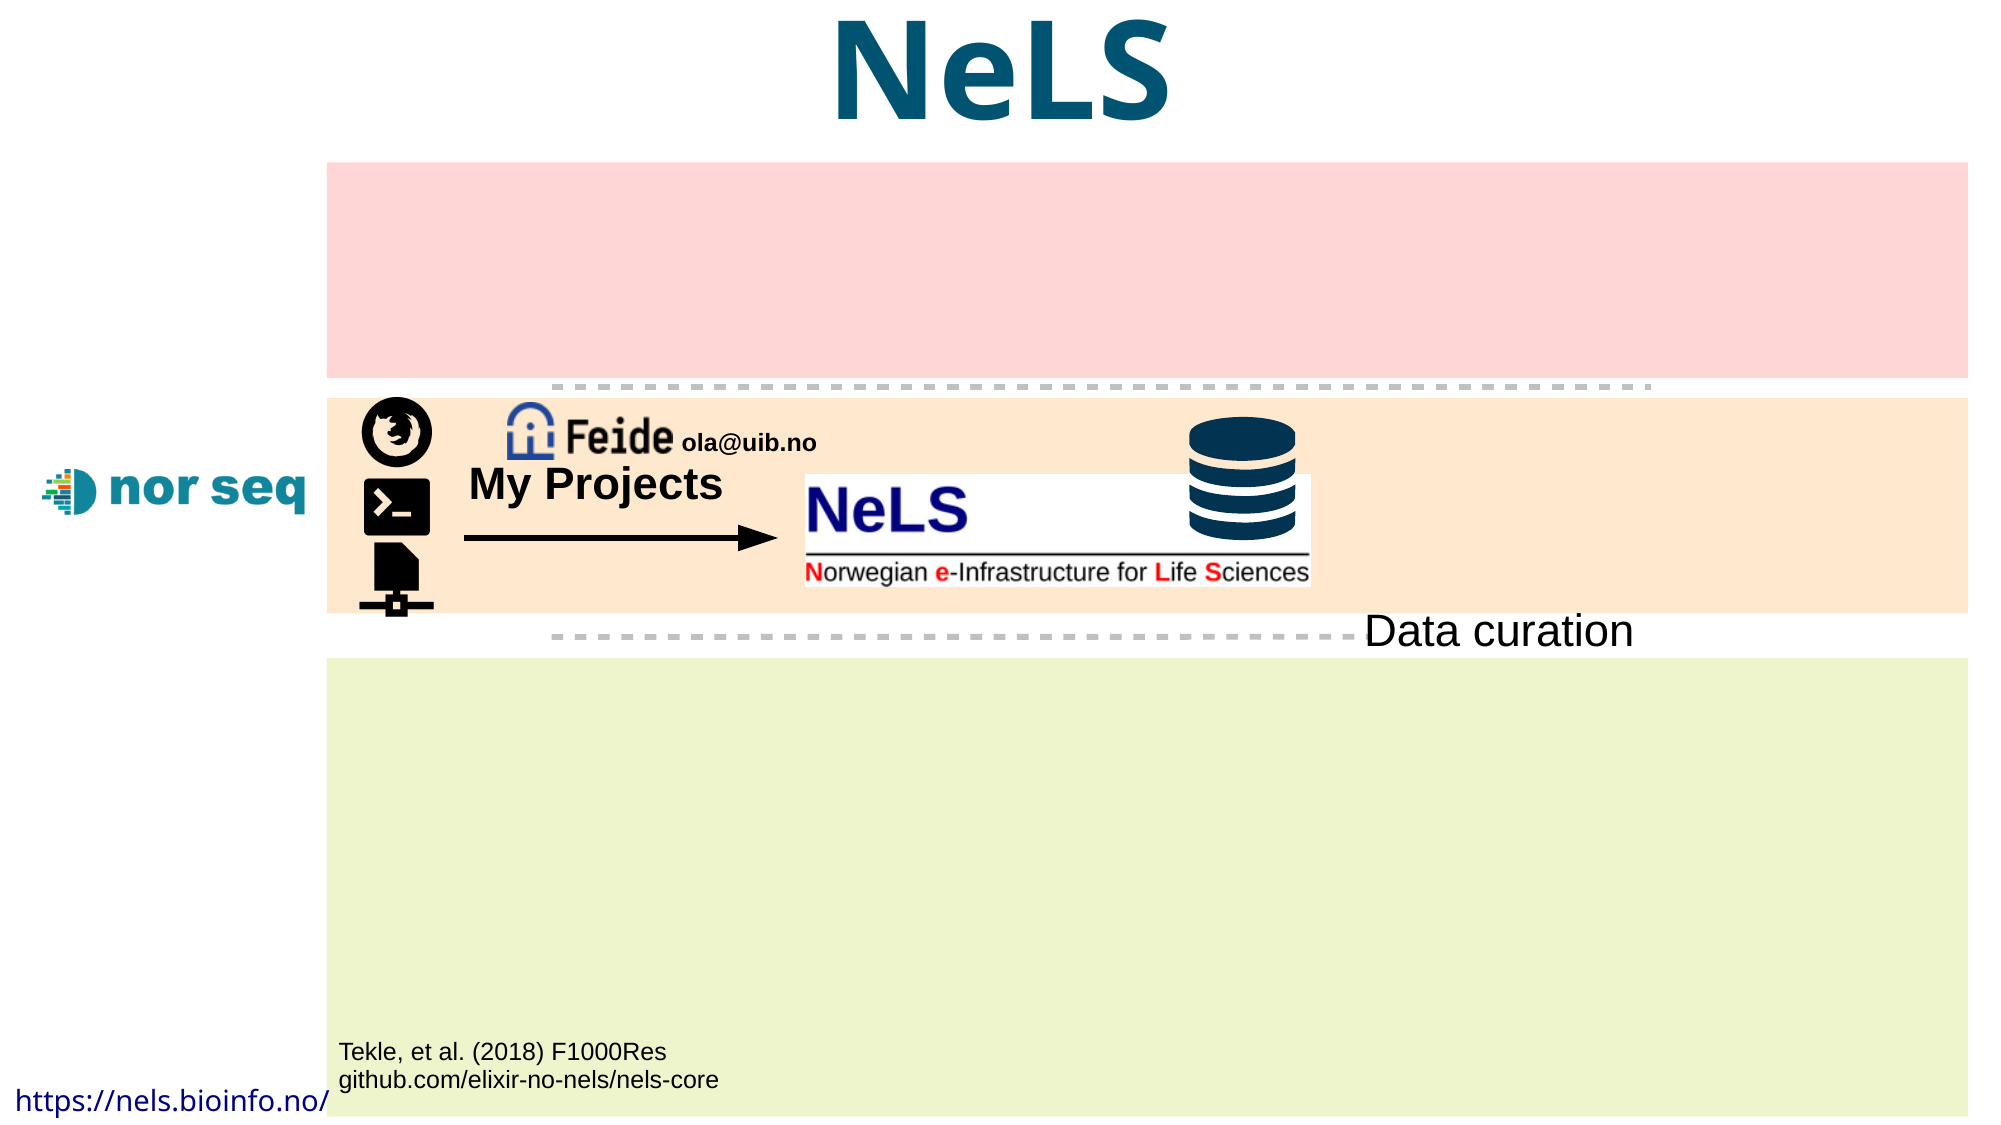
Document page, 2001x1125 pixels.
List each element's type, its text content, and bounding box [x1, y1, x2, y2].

text_box https://nels.bioinfo.no/ [0, 1072, 384, 1125]
picture [507, 402, 673, 450]
text_box My Projects [453, 450, 744, 534]
text_box ola@uib.no [666, 421, 867, 483]
picture [352, 391, 441, 624]
text_box [326, 398, 364, 614]
title NeLS [791, 0, 1209, 184]
text_box [326, 657, 1969, 1117]
text_box Tekle, et al. (2018) F1000Res github.com/elixir-no-nels/nels-core [323, 1002, 920, 1125]
text_box [326, 162, 1969, 378]
picture [42, 469, 305, 515]
picture [805, 402, 1320, 587]
text_box Data curation [1349, 597, 1655, 667]
text_box [430, 398, 1969, 614]
